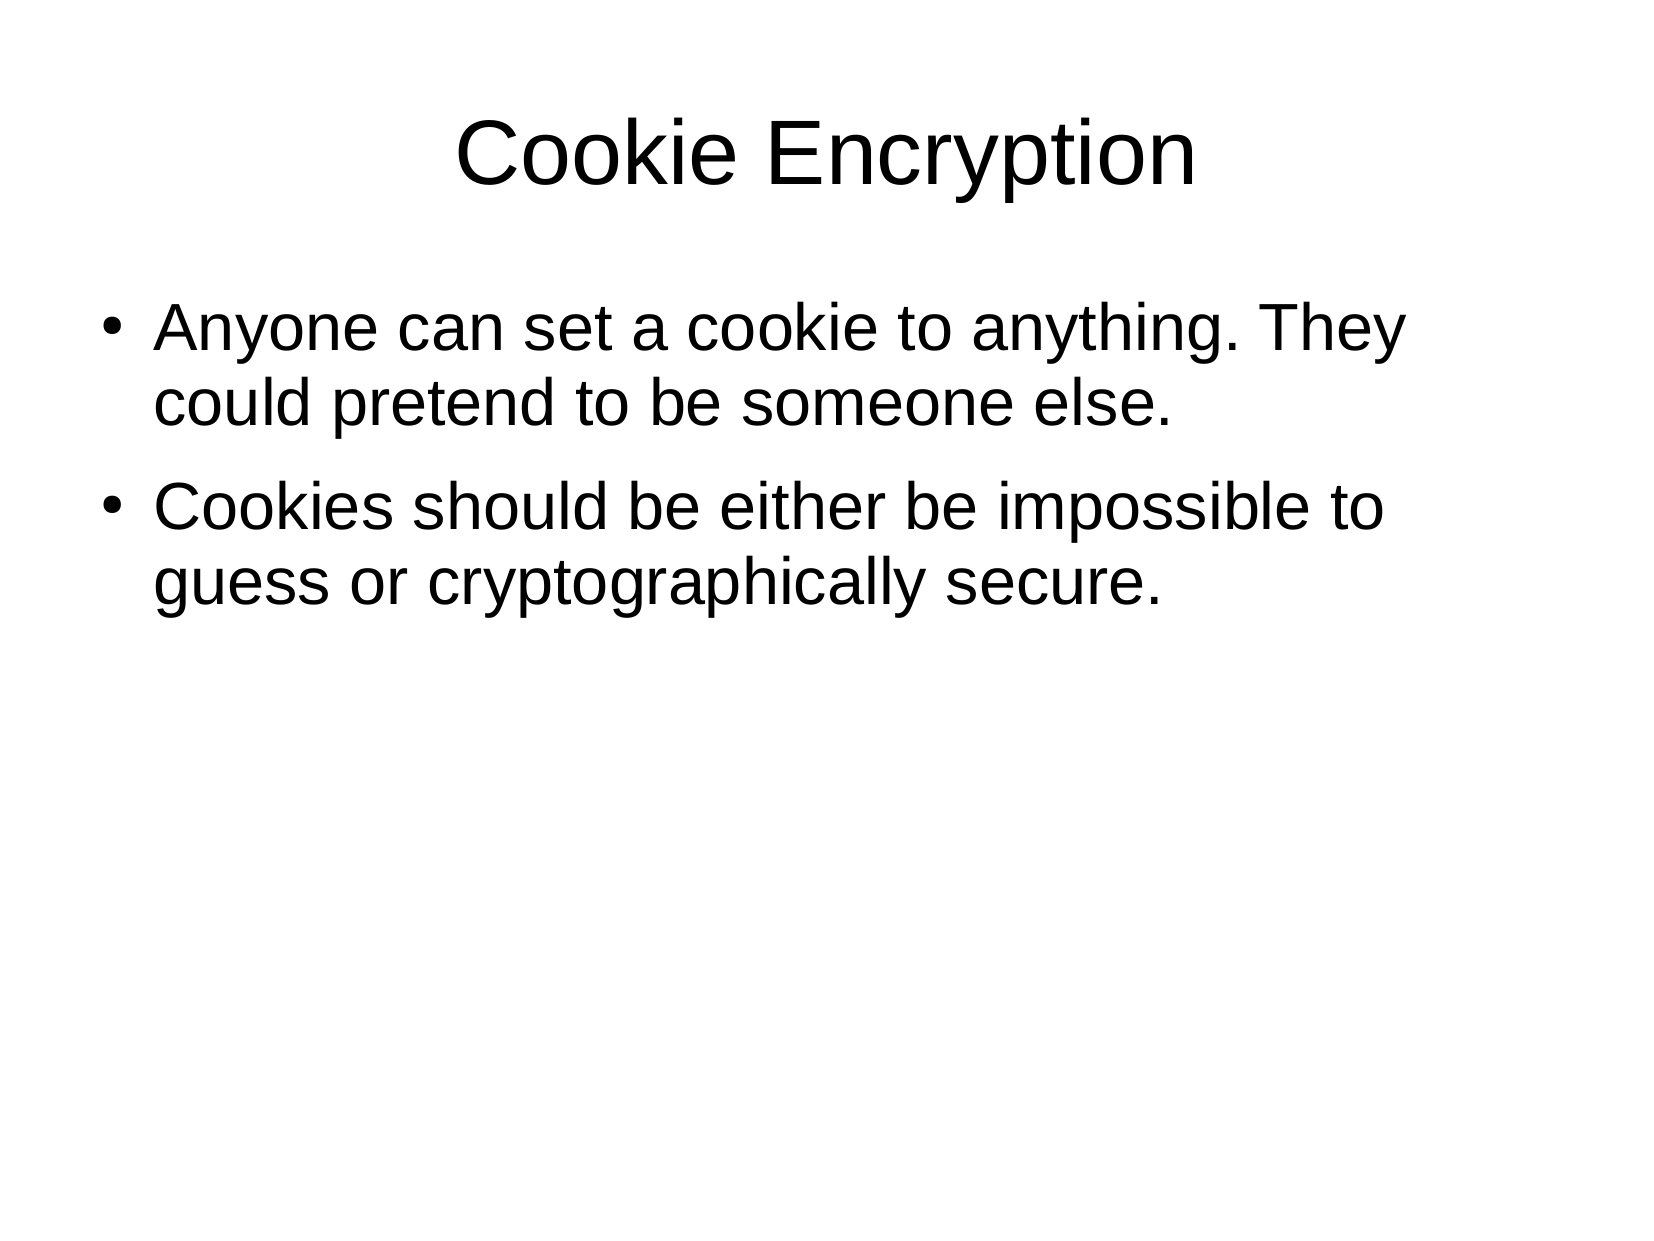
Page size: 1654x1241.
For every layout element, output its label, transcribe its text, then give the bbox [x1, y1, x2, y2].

list Anyone can set a cookie to anything. They could pretend to be someone else. Cookies should be either be impossible to guess or cryptographically secure. [82, 290, 1571, 1010]
title Cookie Encryption [82, 49, 1571, 257]
